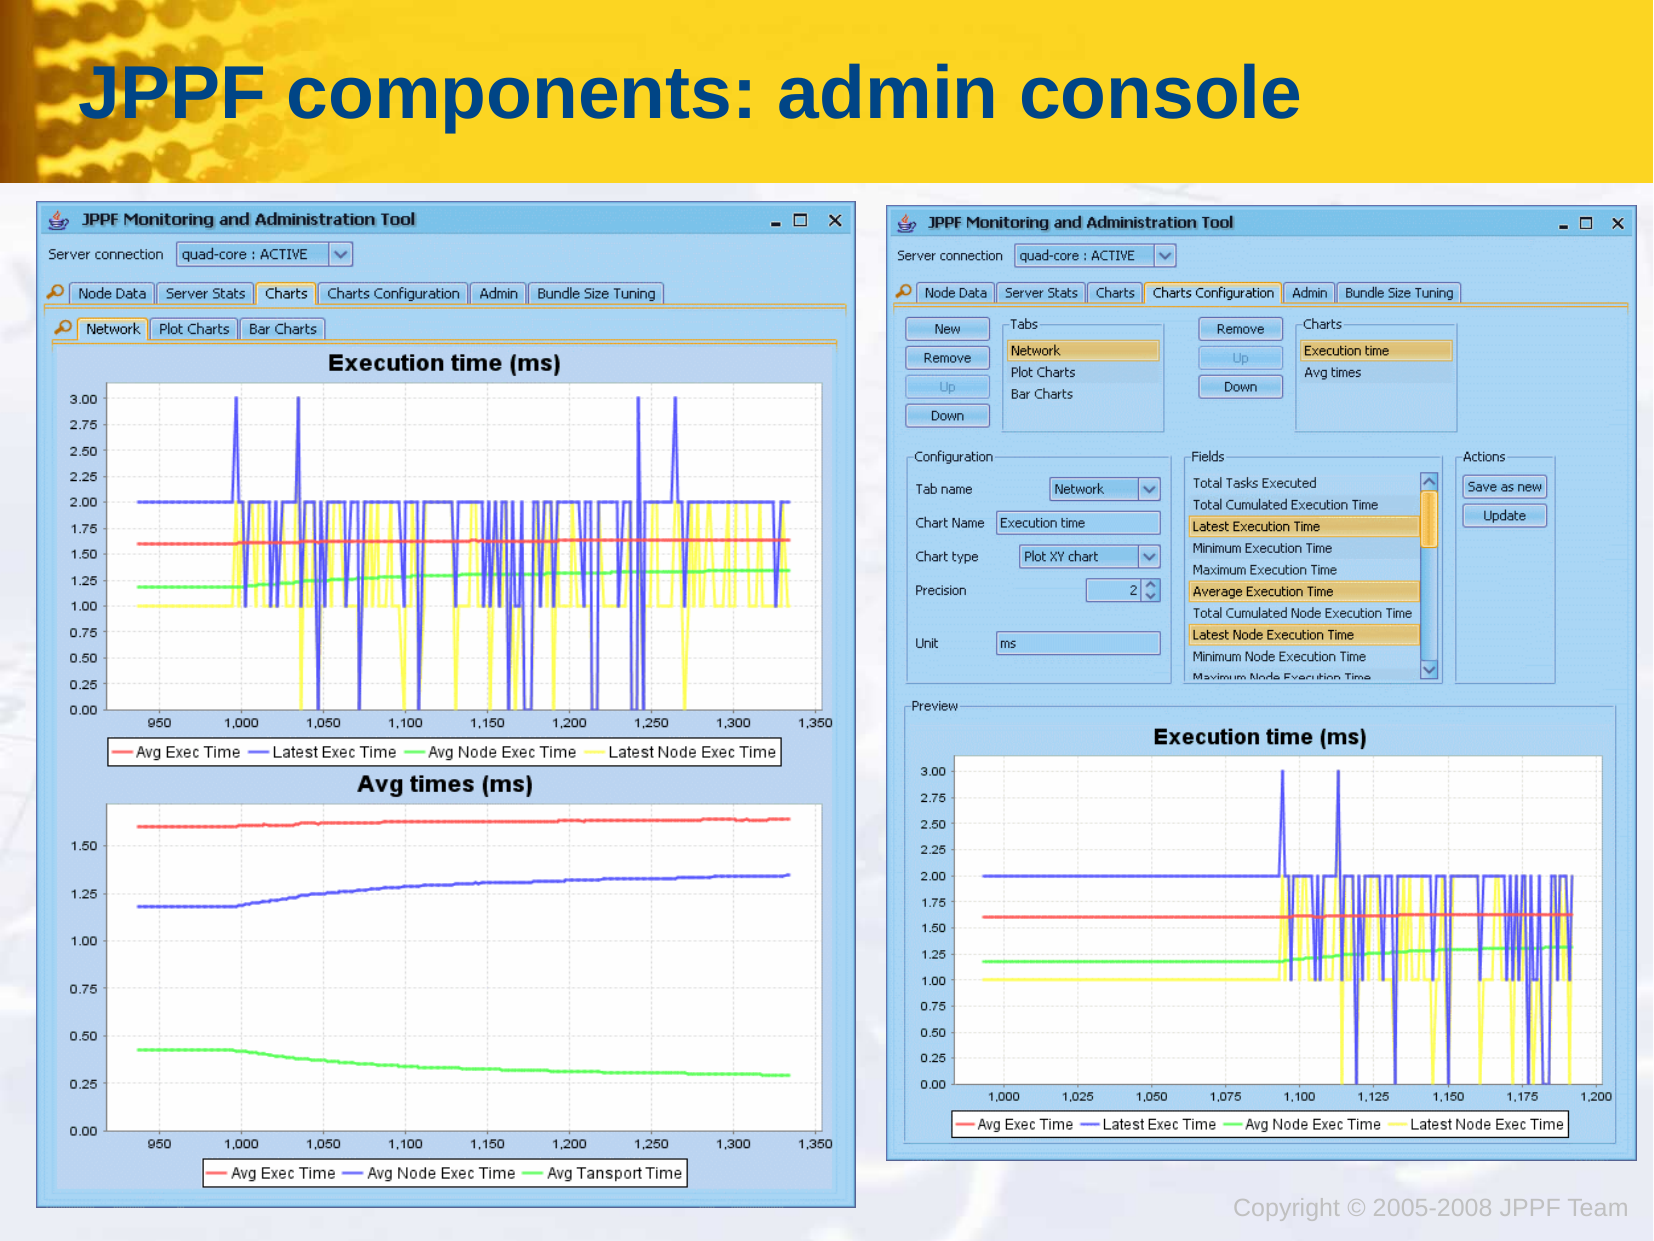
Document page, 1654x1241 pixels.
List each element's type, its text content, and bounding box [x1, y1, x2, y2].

title JPPF components: admin console [78, 17, 1567, 168]
picture [0, 0, 1654, 1241]
